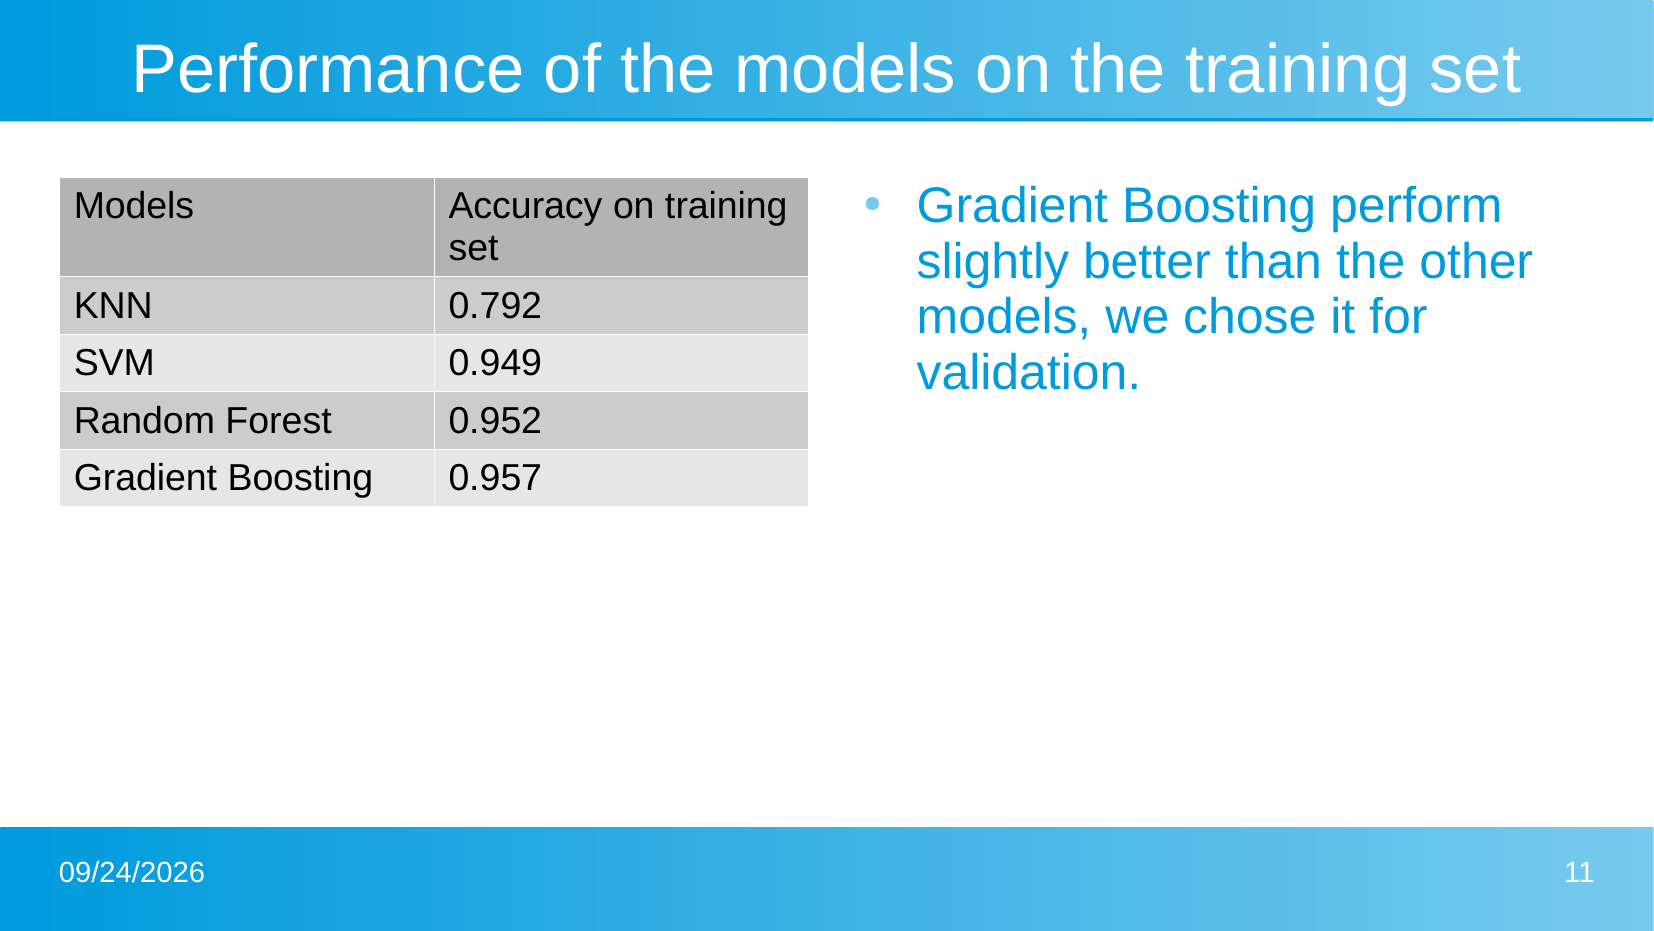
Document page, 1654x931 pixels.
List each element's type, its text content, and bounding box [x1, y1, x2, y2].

table_cell Random Forest [60, 392, 434, 449]
table_cell SVM [60, 335, 434, 391]
table_cell KNN [60, 277, 434, 334]
table_header Accuracy on training set [435, 178, 808, 276]
title Performance of the models on the training set [59, 29, 1595, 108]
table_cell 0.792 [435, 277, 808, 334]
table_cell 0.957 [435, 450, 808, 506]
table_cell Gradient Boosting [60, 450, 434, 506]
list Gradient Boosting perform slightly better than the other models, we chose it for validation. [845, 177, 1596, 768]
table_cell 0.949 [435, 335, 808, 391]
table_header Models [60, 178, 434, 276]
table_cell 0.952 [435, 392, 808, 449]
